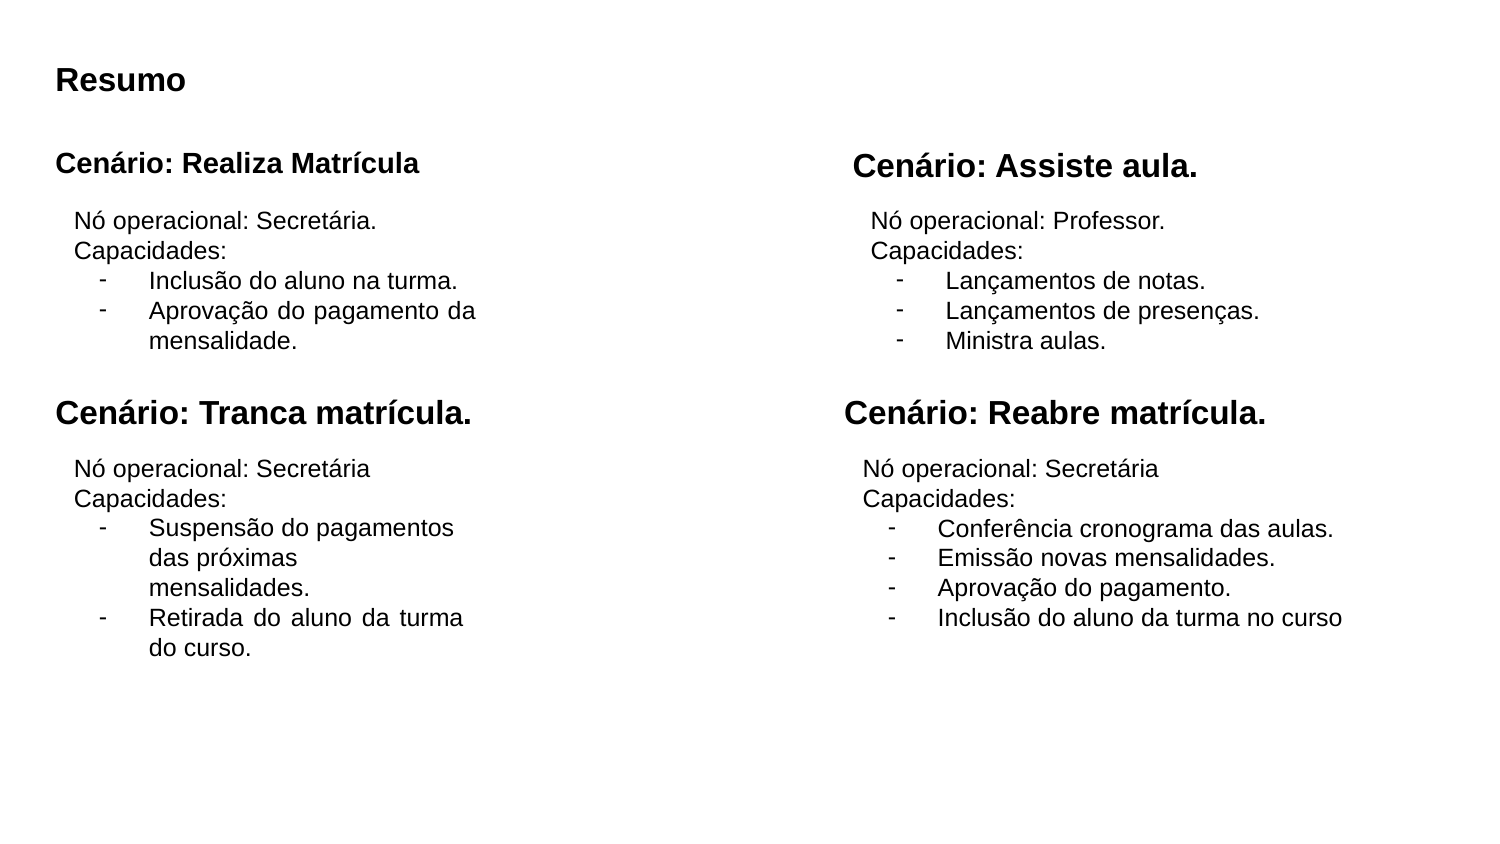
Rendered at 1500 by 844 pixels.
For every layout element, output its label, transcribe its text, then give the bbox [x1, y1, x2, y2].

text_box Cenário: Tranca matrícula. [40, 376, 829, 468]
text_box Cenário: Assiste aula. [837, 128, 1217, 220]
text_box Nó operacional: Secretária Capacidades: Suspensão do pagamentos das próximas mensalidades. Retirada do aluno da turma do curso. [58, 437, 480, 669]
text_box Nó operacional: Professor. Capacidades: Lançamentos de notas. Lançamentos de presenças. Ministra aulas. [855, 189, 1357, 362]
text_box Nó operacional: Secretária. Capacidades: Inclusão do aluno na turma. Aprovação do pagamento da mensalidade. [58, 189, 492, 362]
text_box Cenário: Reabre matrícula. [829, 376, 1383, 468]
text_box Nó operacional: Secretária Capacidades: Conferência cronograma das aulas. Emissão novas mensalidades. Aprovação do pagamento. Inclusão do aluno da turma no curso [847, 437, 1372, 659]
text_box Resumo [40, 43, 849, 135]
text_box Cenário: Realiza Matrícula [40, 135, 837, 220]
